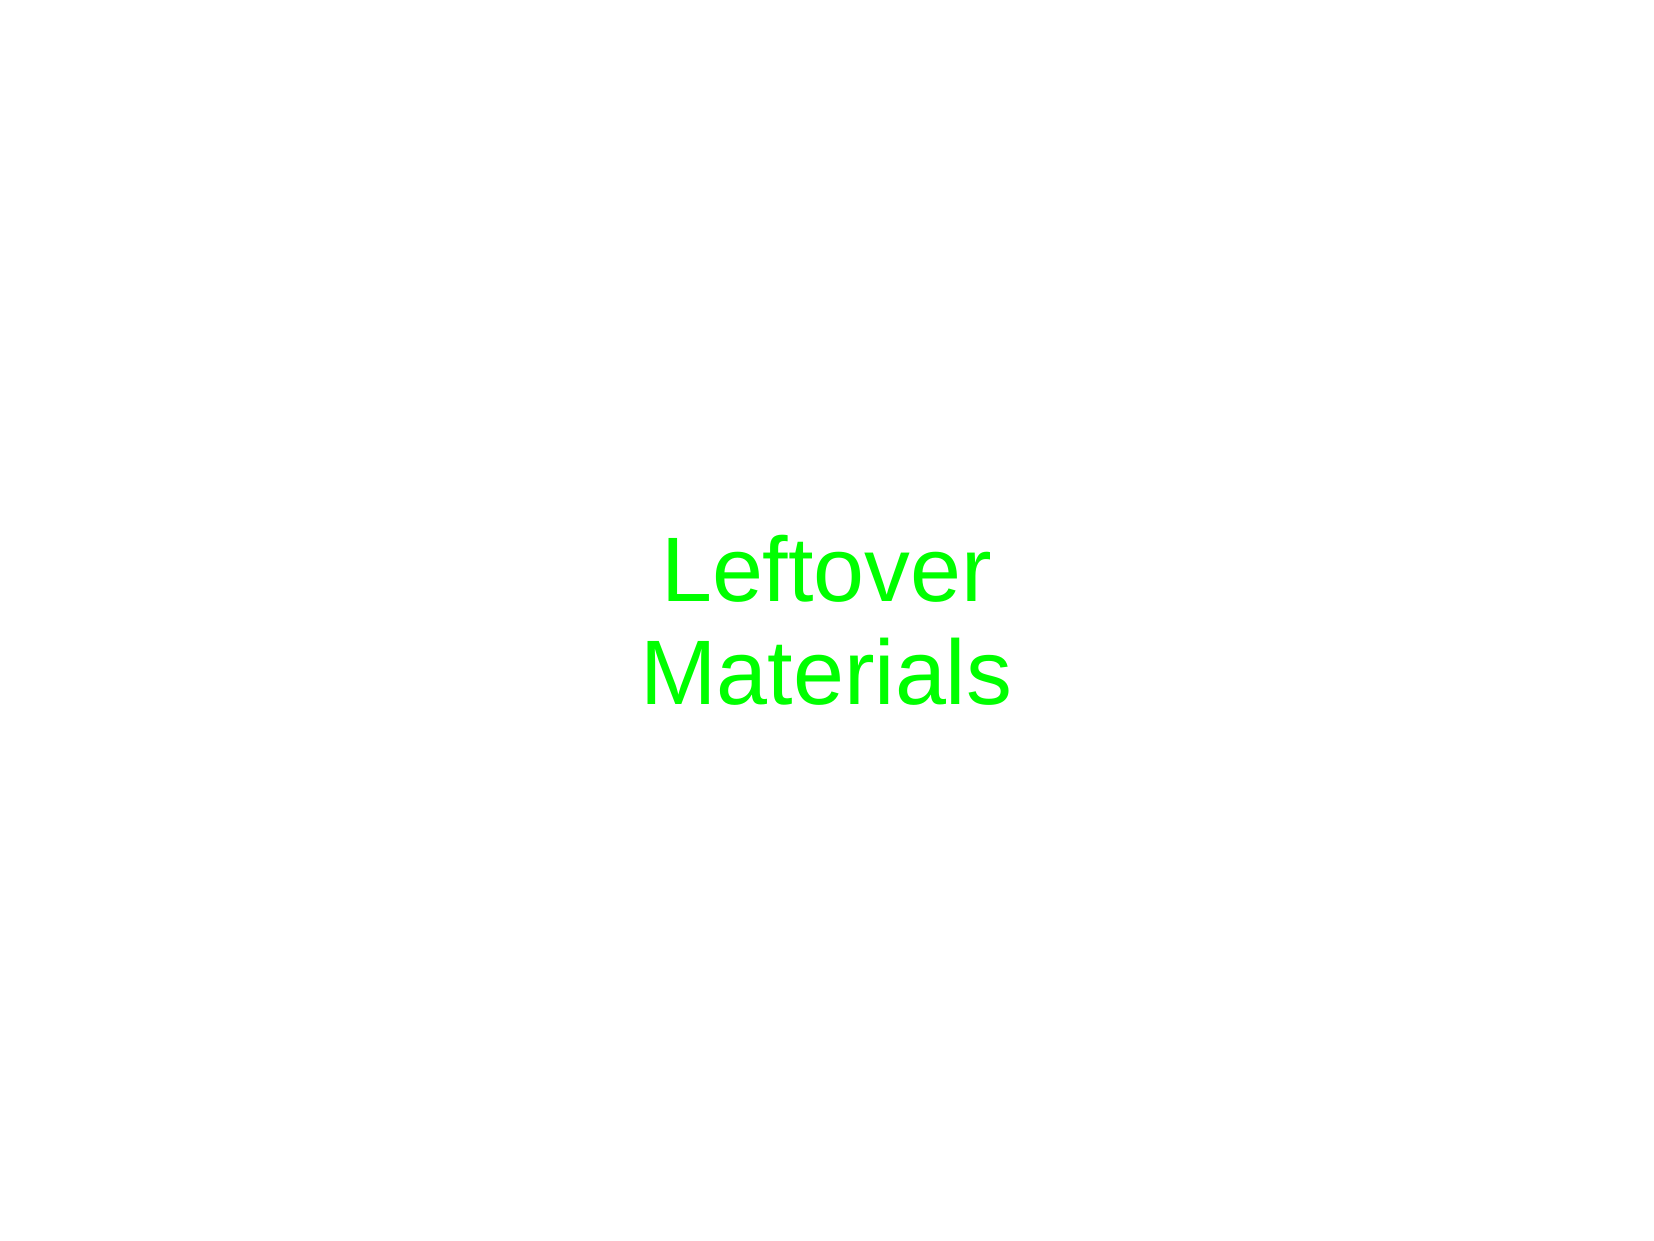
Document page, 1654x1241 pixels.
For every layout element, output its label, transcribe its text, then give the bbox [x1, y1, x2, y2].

list Leftover Materials [598, 518, 1056, 722]
